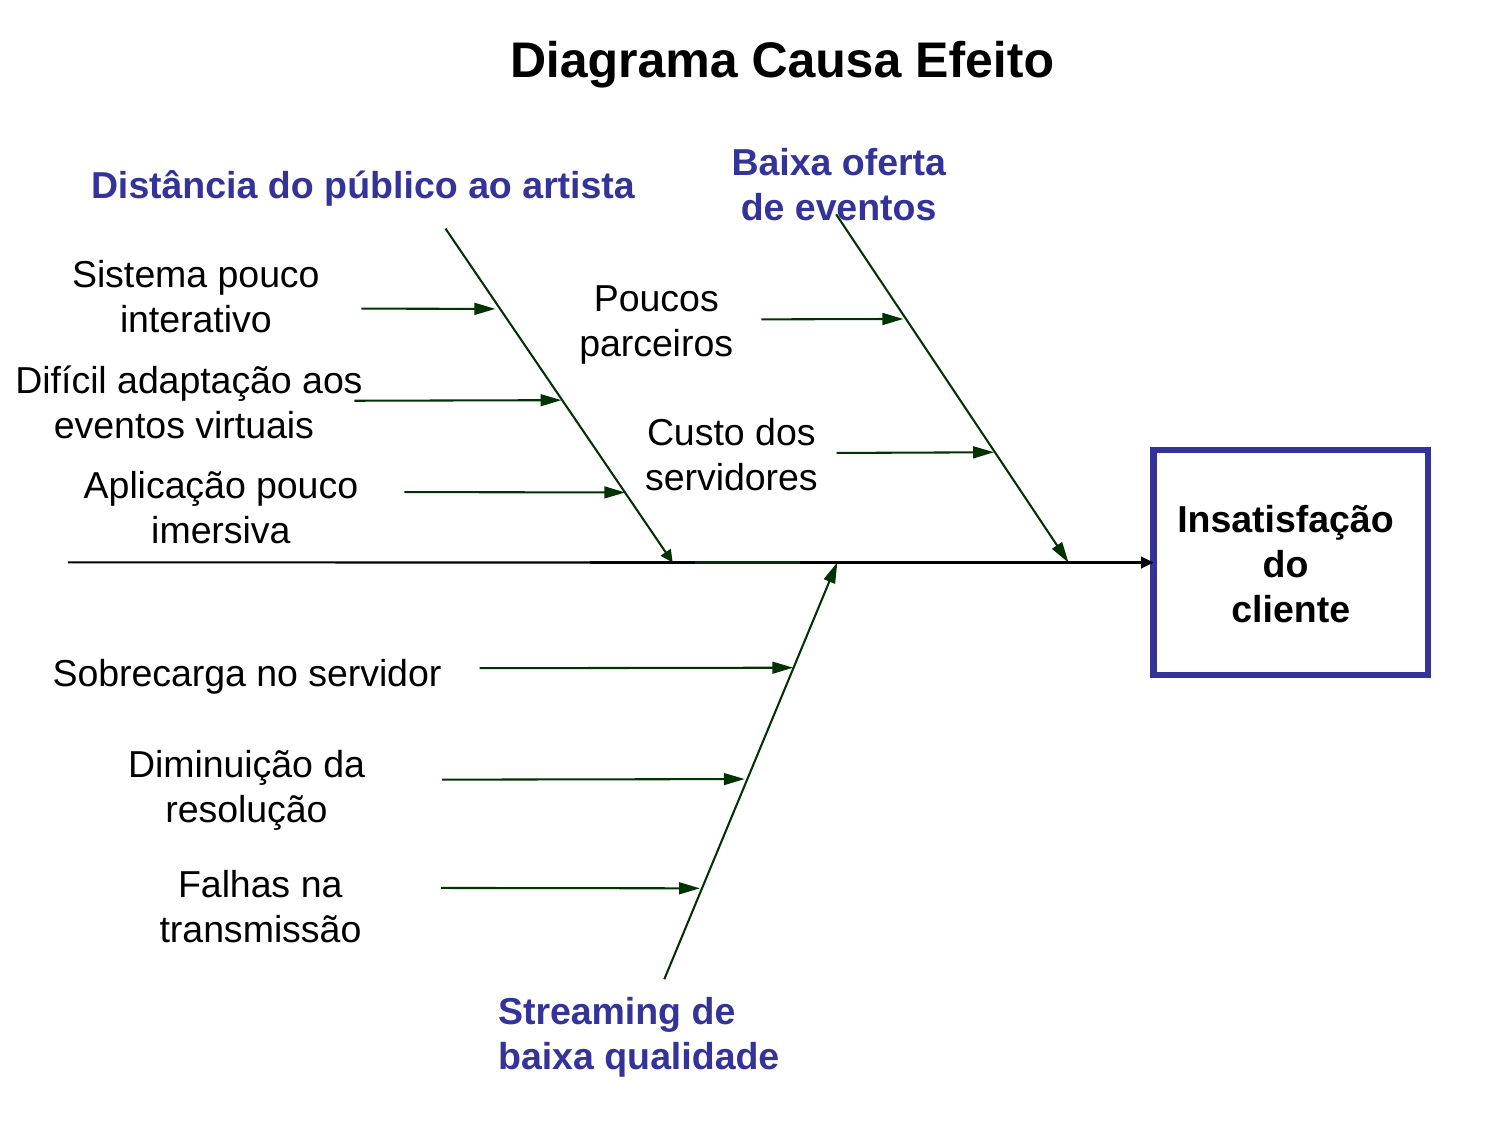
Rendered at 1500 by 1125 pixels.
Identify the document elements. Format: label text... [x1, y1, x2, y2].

text_box Sobrecarga no servidor [35, 641, 459, 702]
text_box Diminuição da resolução [75, 732, 418, 838]
text_box Poucos parceiros [550, 266, 762, 373]
text_box Custo dos servidores [626, 400, 837, 506]
text_box Streaming de baixa qualidade [483, 979, 804, 1085]
text_box Falhas na transmissão [73, 852, 447, 958]
text_box Baixa oferta de eventos [708, 130, 969, 237]
text_box Insatisfação do cliente [1153, 450, 1429, 676]
text_box Difícil adaptação aos eventos virtuais [0, 348, 392, 454]
text_box Diagrama Causa Efeito [168, 20, 1396, 96]
text_box Sistema pouco interativo [16, 241, 376, 348]
text_box Aplicação pouco imersiva [52, 454, 390, 560]
text_box Distância do público ao artista [70, 153, 656, 215]
